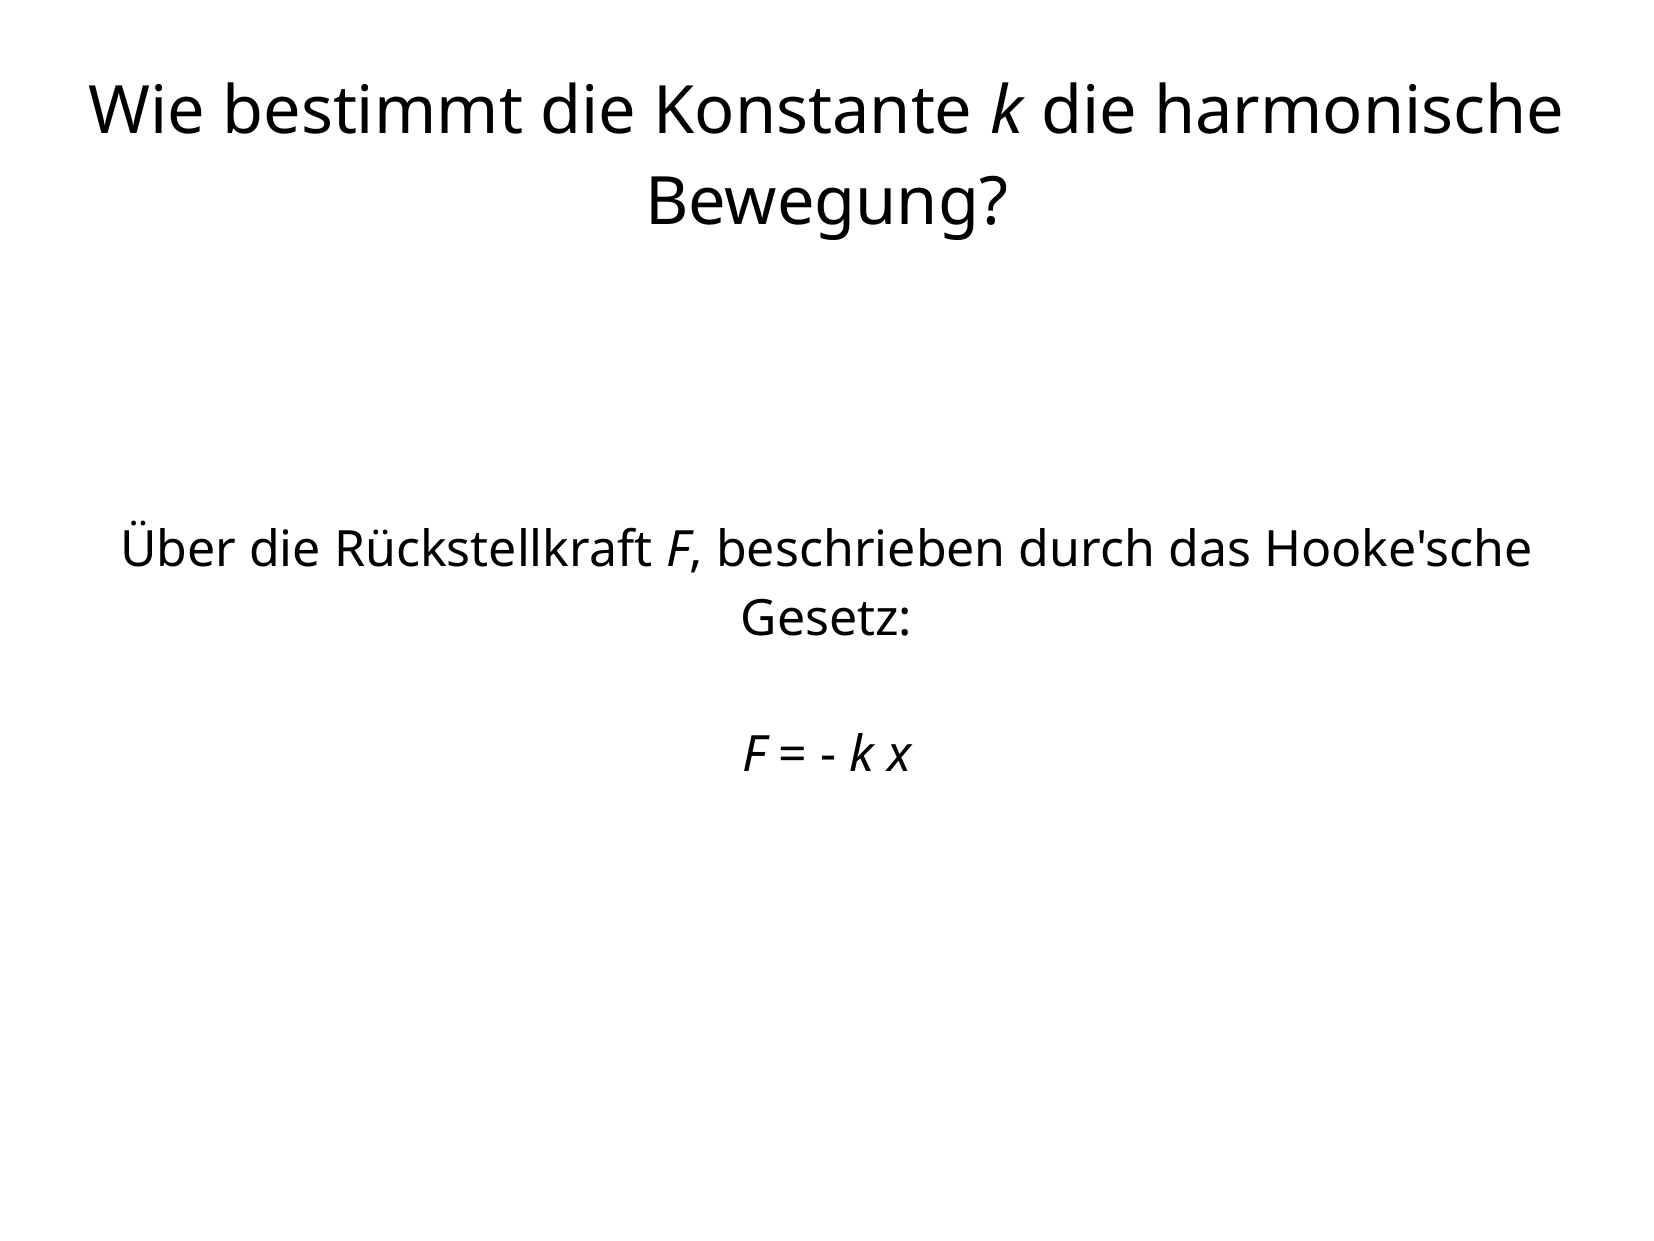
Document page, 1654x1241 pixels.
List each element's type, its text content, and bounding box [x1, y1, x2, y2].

subtitle Über die Rückstellkraft F, beschrieben durch das Hooke'sche Gesetz: F = - k x [82, 290, 1571, 1010]
title Wie bestimmt die Konstante k die harmonische Bewegung? [82, 49, 1571, 257]
